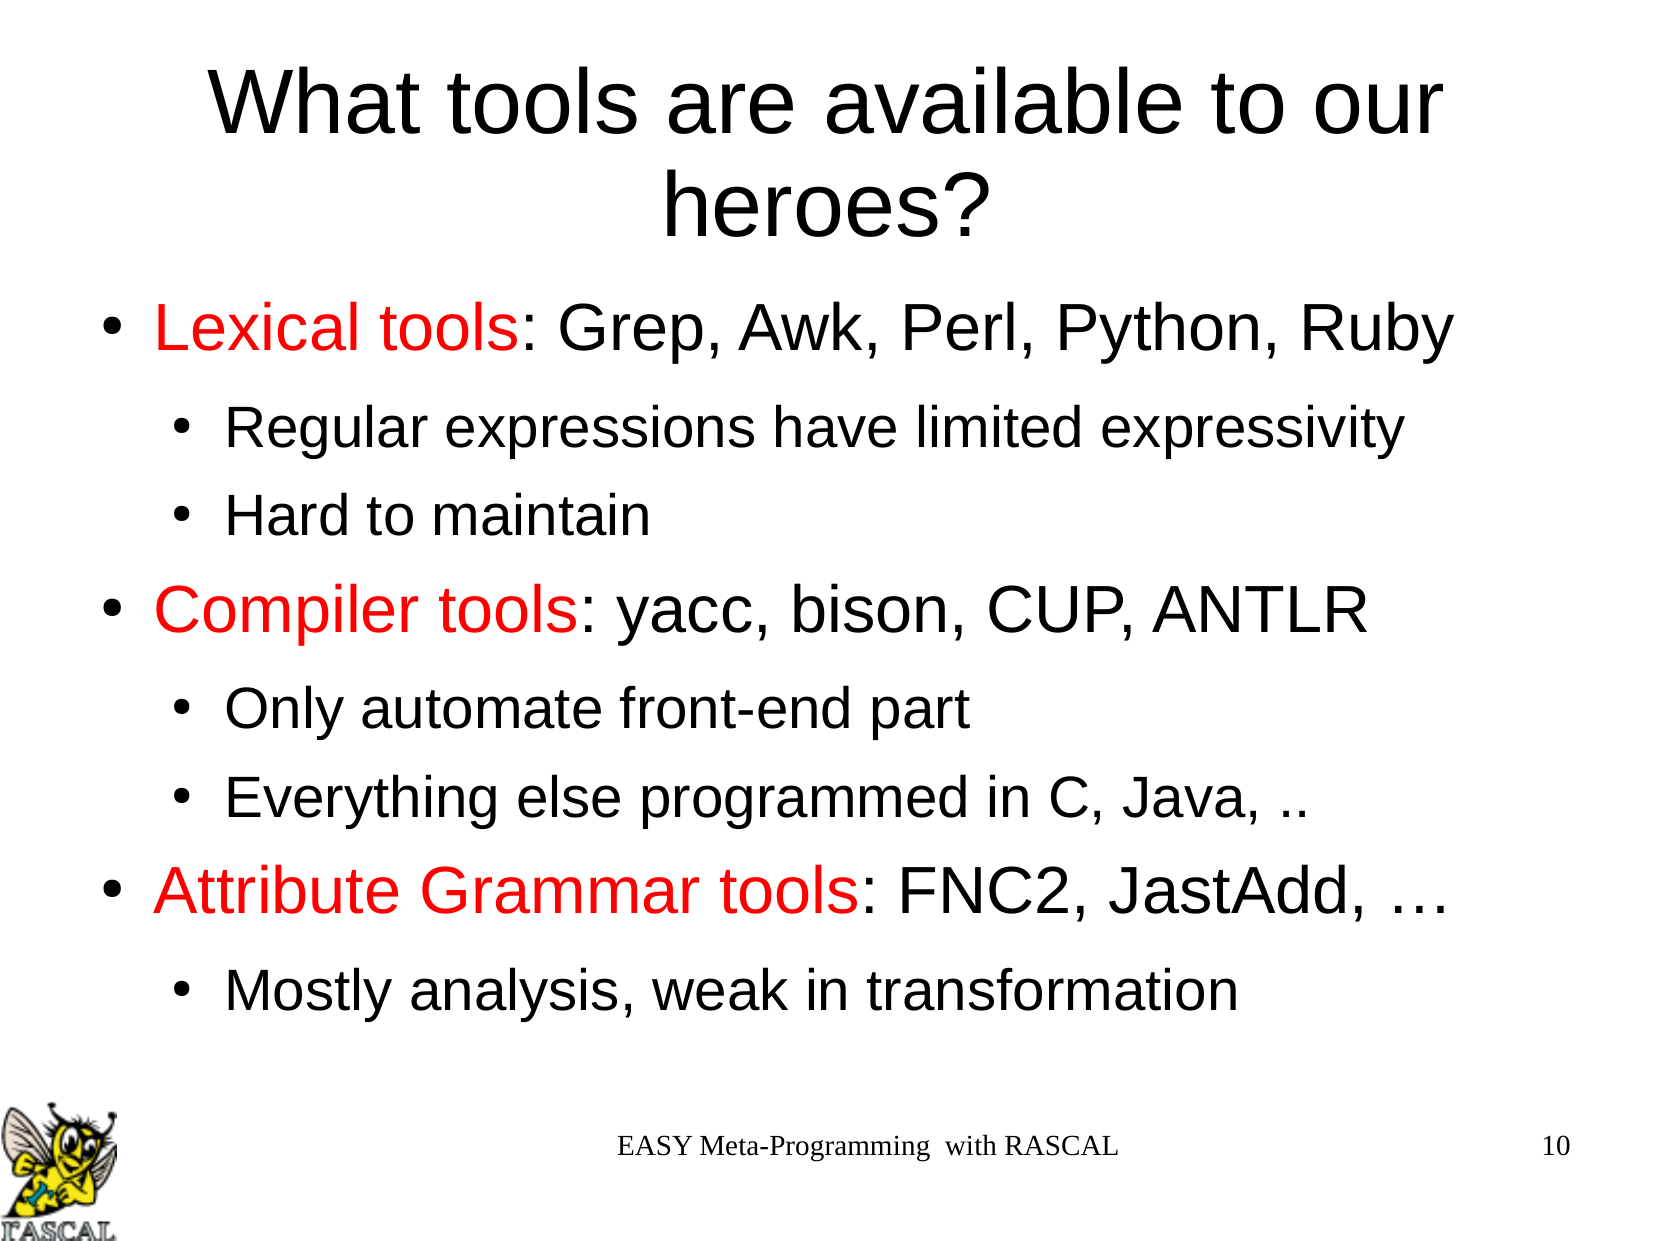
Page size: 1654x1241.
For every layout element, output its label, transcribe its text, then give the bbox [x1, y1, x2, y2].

list Lexical tools: Grep, Awk, Perl, Python, Ruby Regular expressions have limited expressivity Hard to maintain Compiler tools: yacc, bison, CUP, ANTLR Only automate front-end part Everything else programmed in C, Java, .. Attribute Grammar tools: FNC2, JastAdd, … Mostly analysis, weak in transformation [82, 290, 1571, 1109]
title What tools are available to our heroes? [82, 49, 1571, 257]
picture [0, 1102, 117, 1241]
